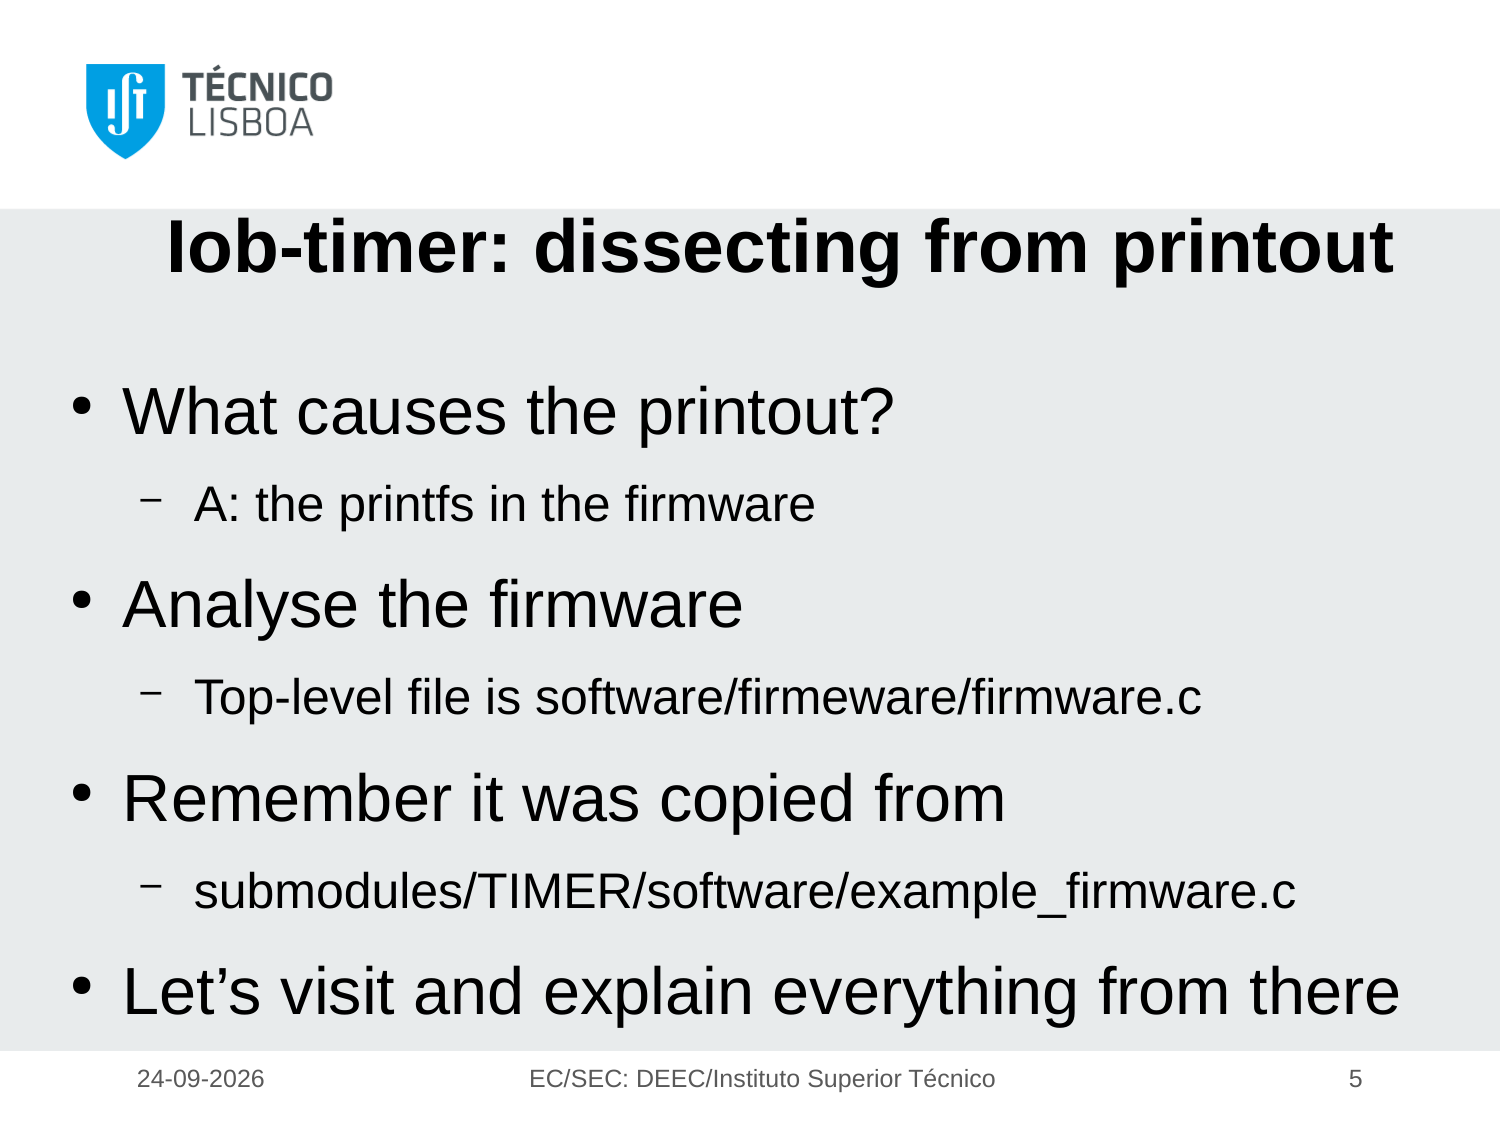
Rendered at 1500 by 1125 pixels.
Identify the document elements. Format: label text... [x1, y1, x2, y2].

footer EC/SEC: DEEC/Instituto Superior Técnico [512, 1052, 1021, 1103]
title Iob-timer: dissecting from printout [151, 171, 1473, 314]
slide_number <number> [1077, 1052, 1378, 1103]
picture [0, 0, 1500, 1125]
list What causes the printout? A: the printfs in the firmware Analyse the firmware Top-level file is software/firmeware/firmware.c Remember it was copied from submodules/TIMER/software/example_firmware.c Let’s visit and explain everything from there [52, 367, 1465, 1030]
slide_number 22-10-2020 [121, 1052, 425, 1103]
